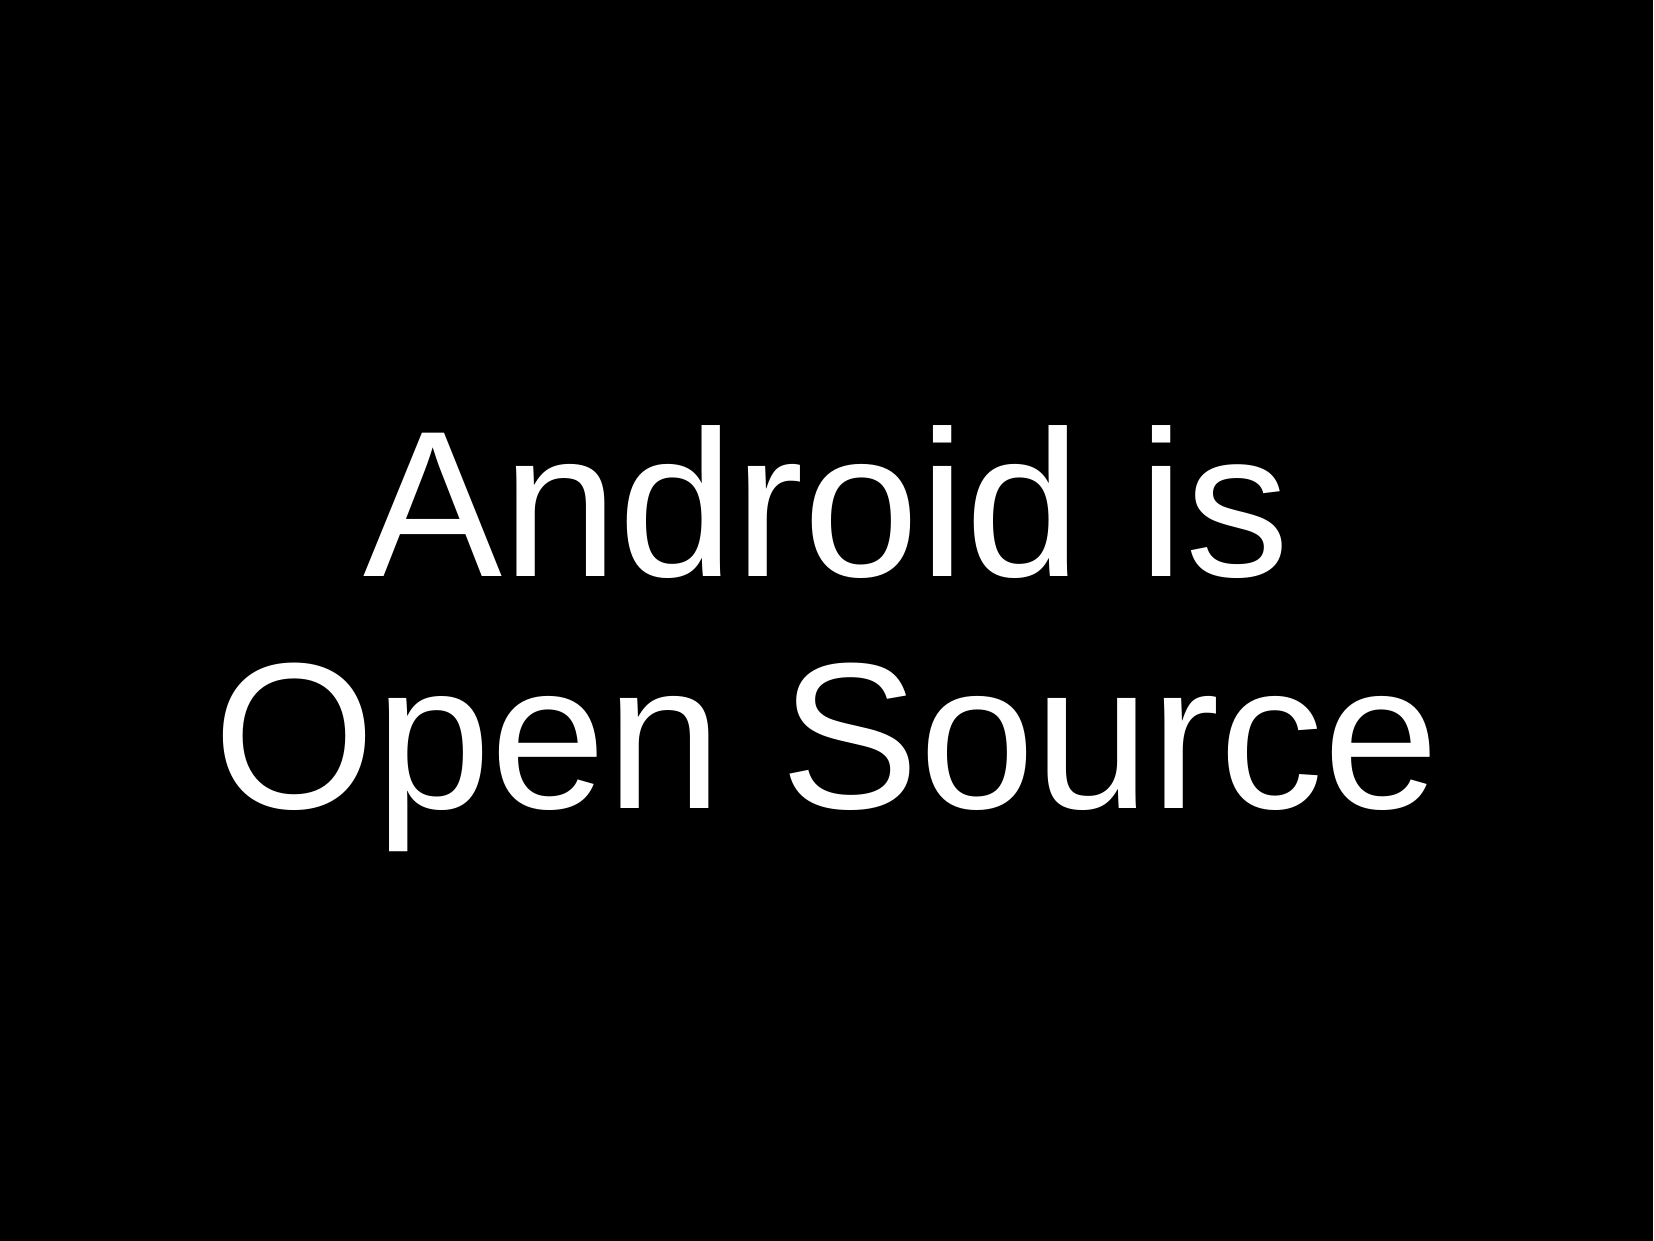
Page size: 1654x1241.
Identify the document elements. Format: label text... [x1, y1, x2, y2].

title Android is Open Source [82, 101, 1571, 1140]
